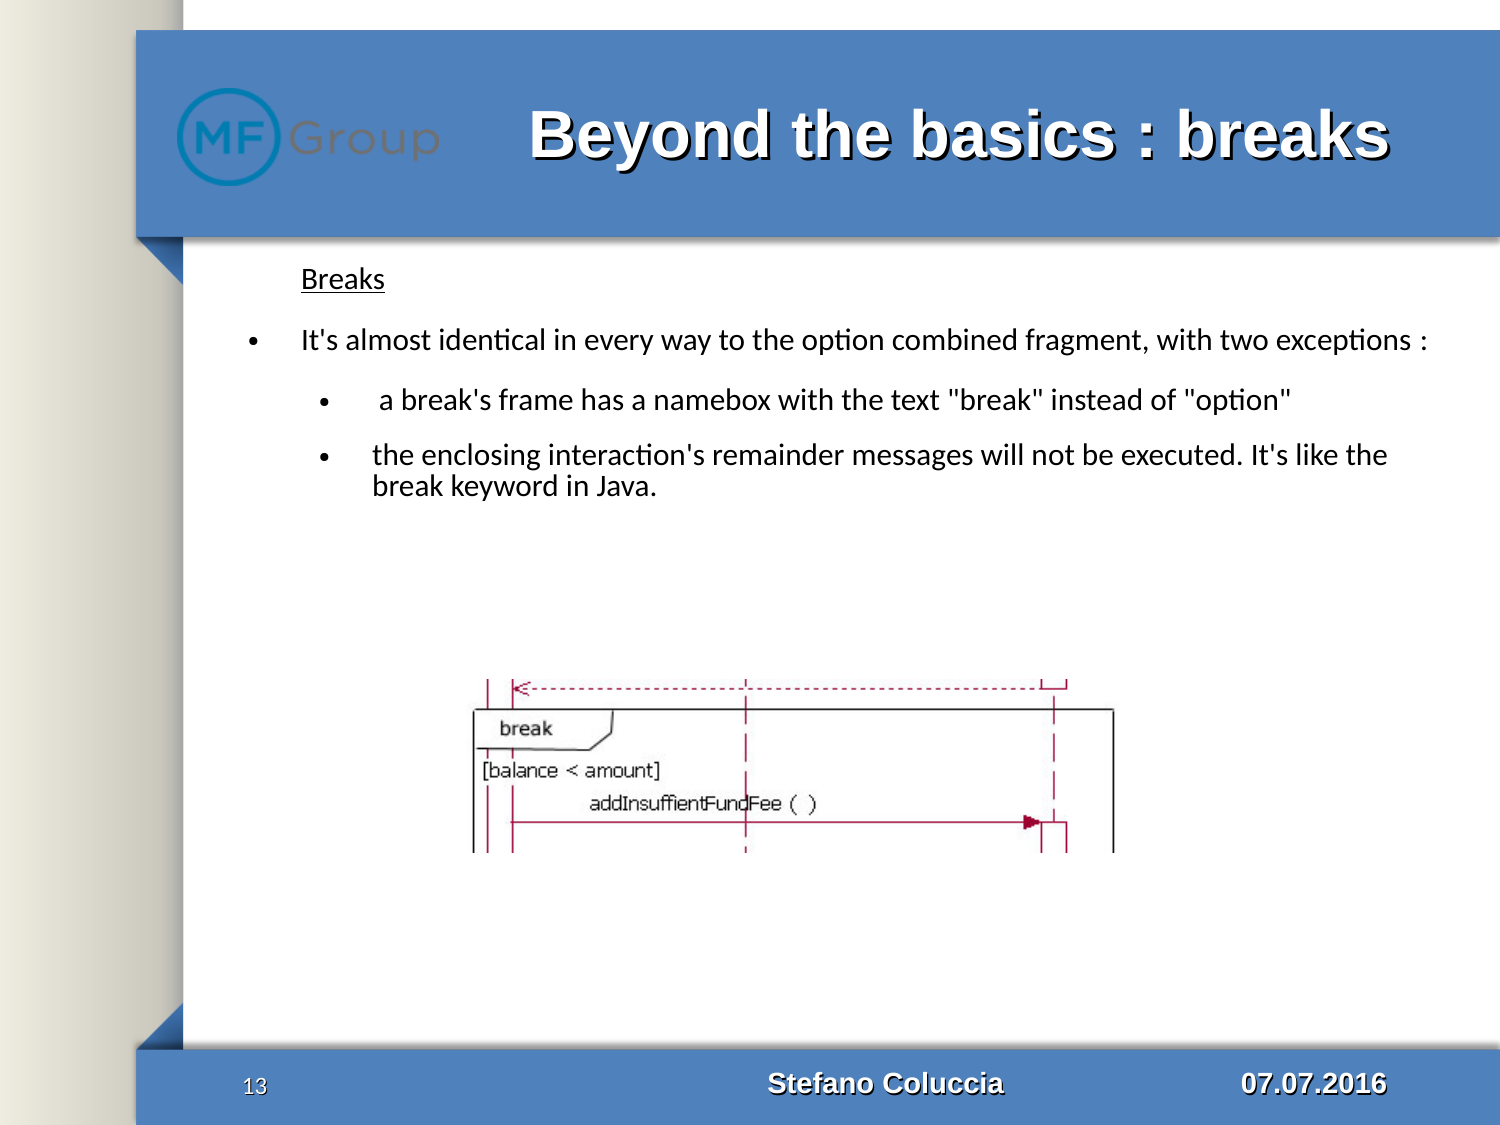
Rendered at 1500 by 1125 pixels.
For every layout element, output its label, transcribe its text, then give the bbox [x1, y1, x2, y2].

list Breaks It's almost identical in every way to the option combined fragment, with two exceptions : a break's frame has a namebox with the text "break" instead of "option" the enclosing interaction's remainder messages will not be executed. It's like the break keyword in Java. [230, 265, 1447, 1009]
title Stefano Coluccia [738, 1065, 1034, 1103]
picture [0, 0, 1500, 1125]
title Beyond the basics : breaks [472, 57, 1447, 211]
title 07.07.2016 [1151, 1065, 1477, 1103]
